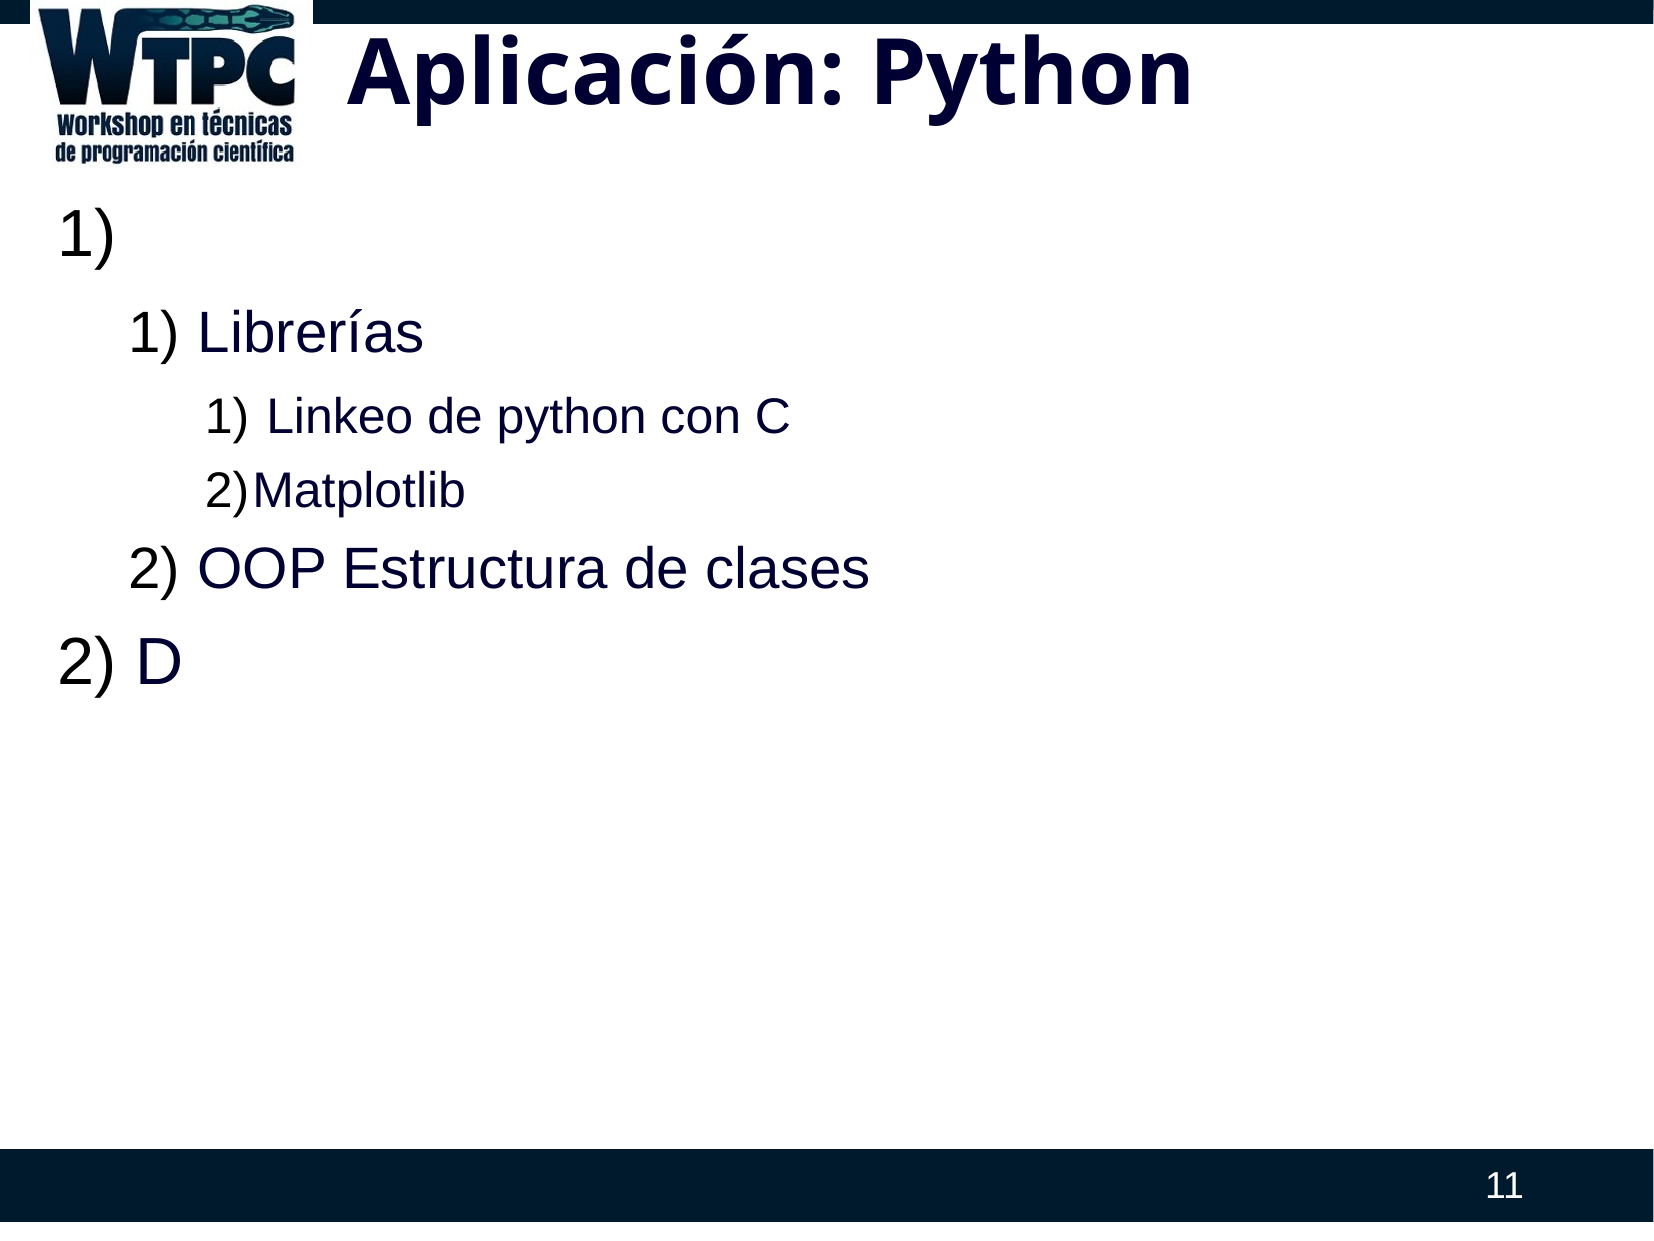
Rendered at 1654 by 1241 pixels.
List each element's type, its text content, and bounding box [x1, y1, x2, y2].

text_box <número> [1470, 1156, 1654, 1228]
list Librerías Linkeo de python con C Matplotlib OOP Estructura de clases D [39, 195, 1617, 1106]
title Aplicación: Python [347, 24, 1569, 125]
picture [0, 1149, 1654, 1223]
picture [0, 0, 1654, 175]
